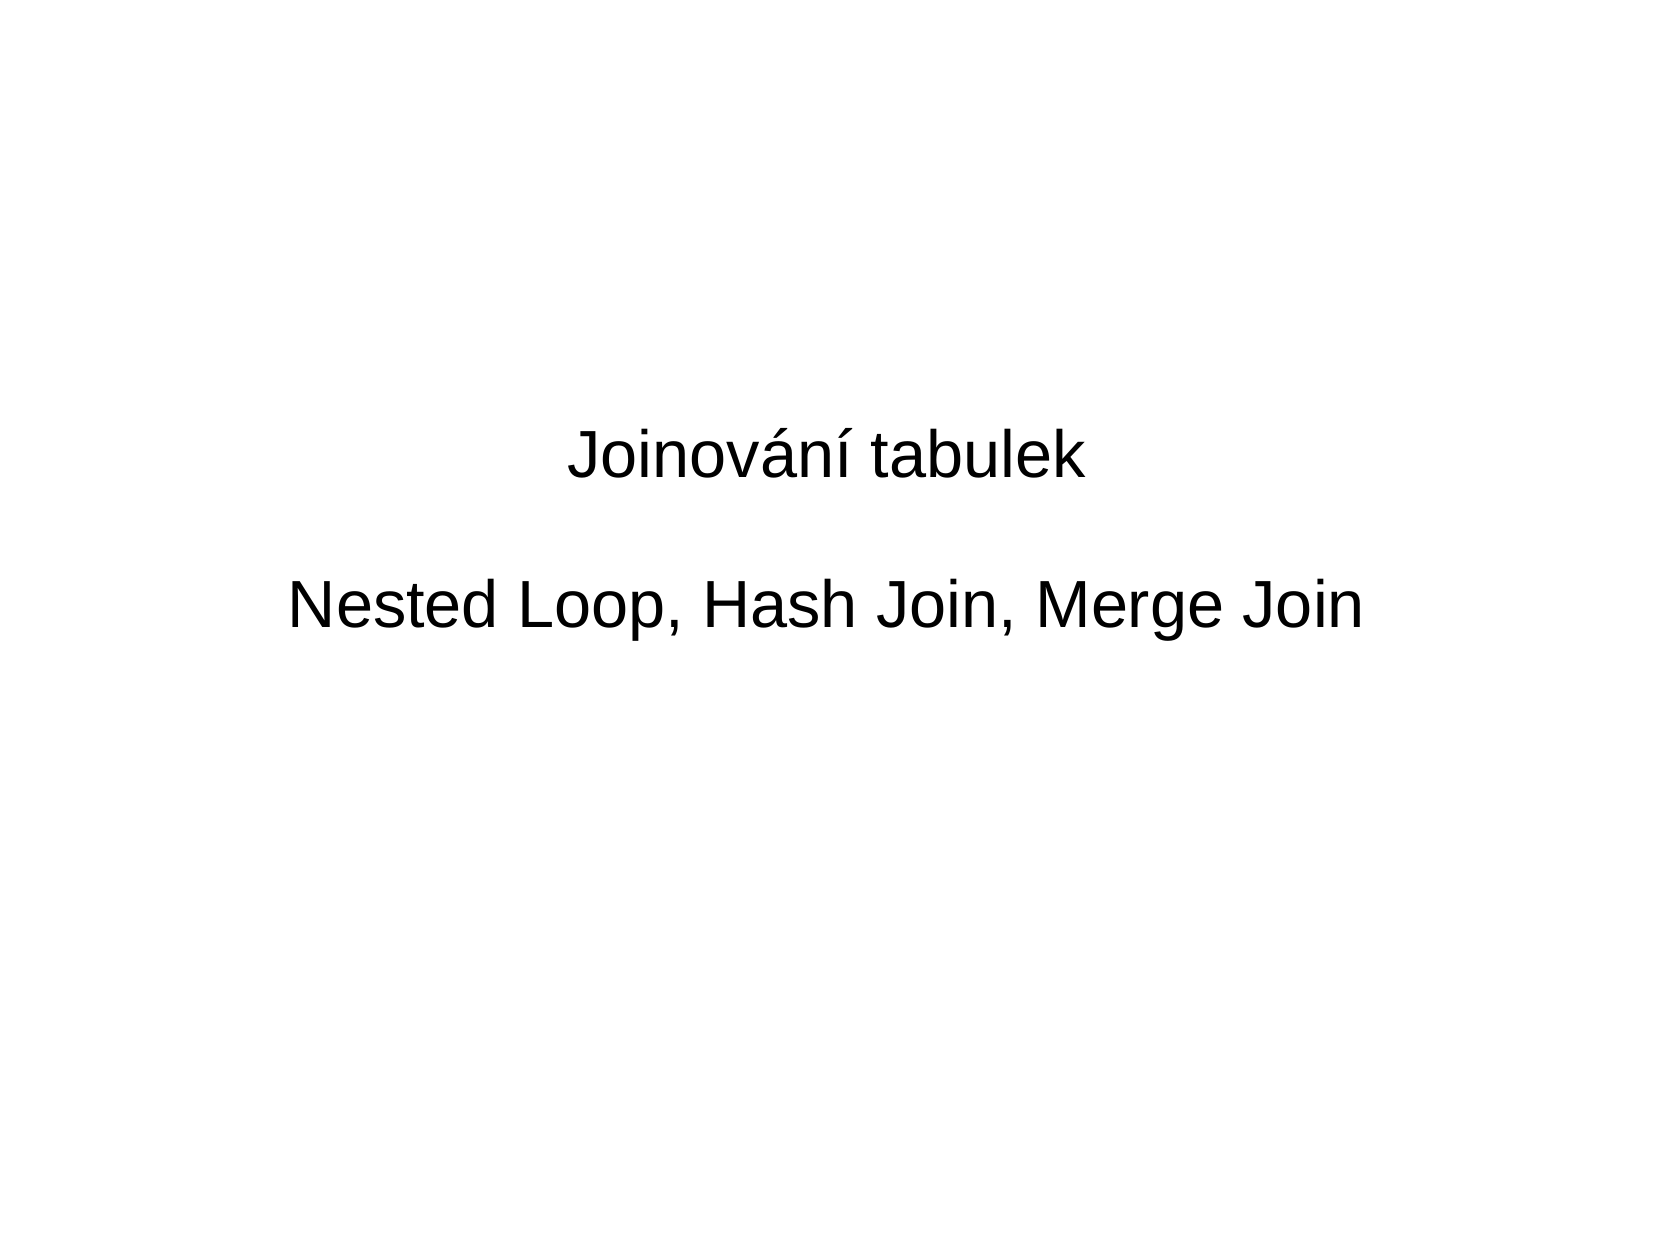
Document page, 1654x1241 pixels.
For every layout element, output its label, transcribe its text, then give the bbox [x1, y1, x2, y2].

subtitle Joinování tabulek Nested Loop, Hash Join, Merge Join [82, 49, 1571, 1010]
